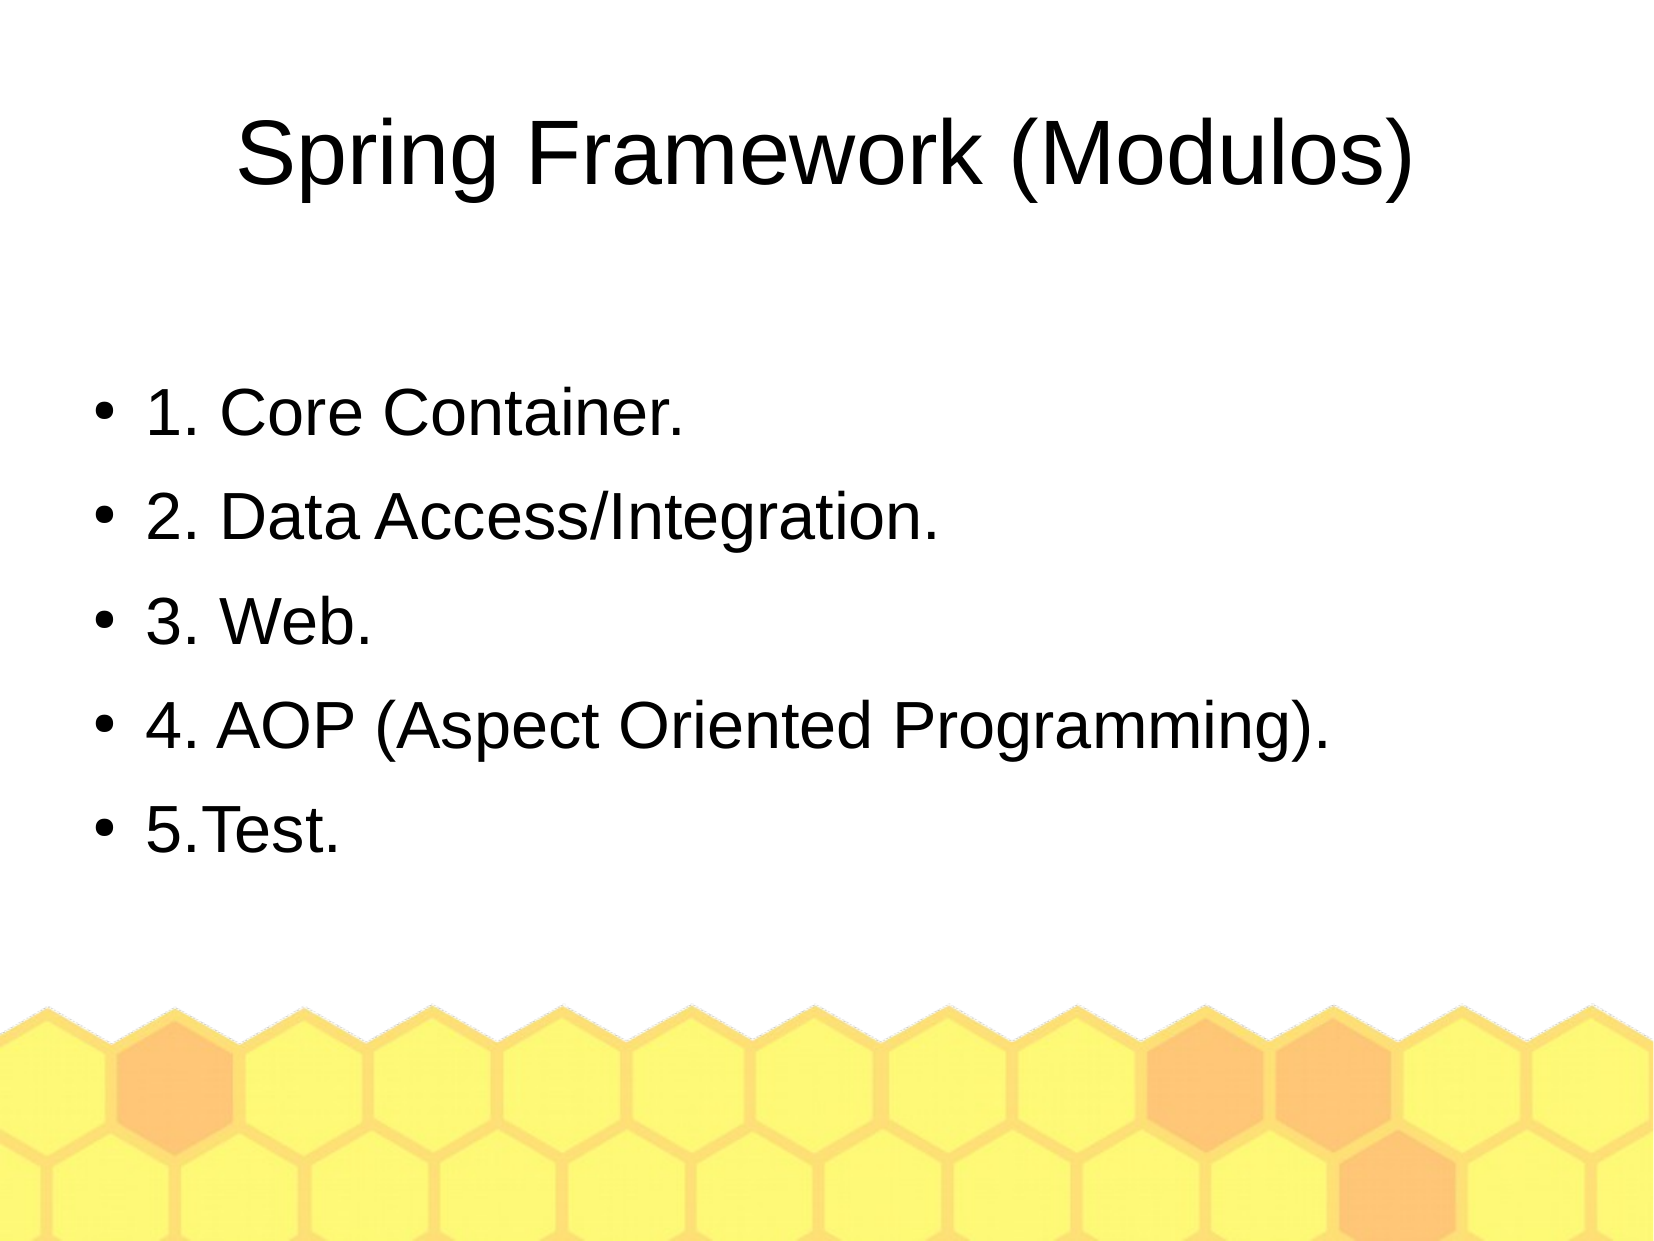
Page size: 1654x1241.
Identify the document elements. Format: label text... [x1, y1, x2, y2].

list 1. Core Container. 2. Data Access/Integration. 3. Web. 4. AOP (Aspect Oriented Programming). 5.Test. [75, 270, 1591, 991]
picture [0, 1001, 1654, 1241]
title Spring Framework (Modulos) [82, 49, 1571, 257]
